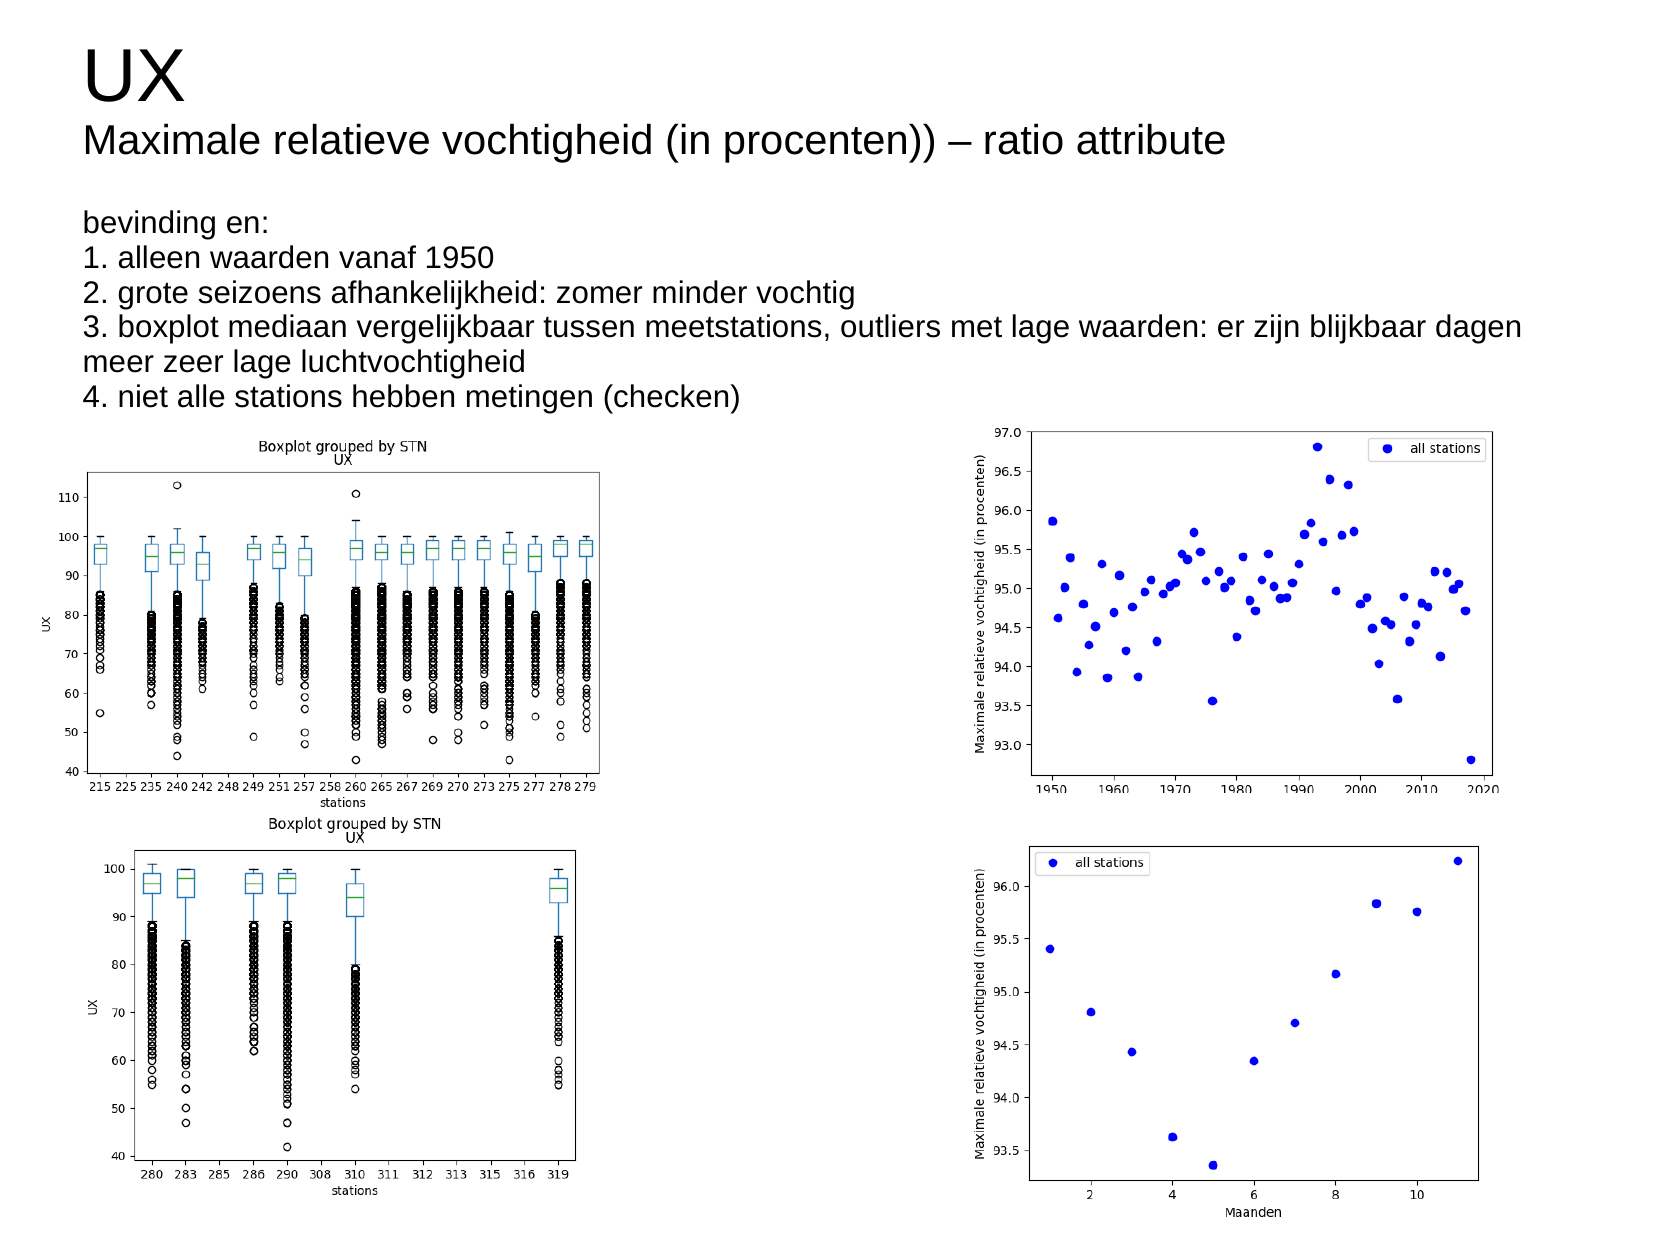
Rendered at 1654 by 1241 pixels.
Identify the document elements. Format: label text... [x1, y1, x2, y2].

title UX Maximale relatieve vochtigheid (in procenten)) – ratio attribute bevinding en: 1. alleen waarden vanaf 1950 2. grote seizoens afhankelijkheid: zomer minder vochtig 3. boxplot mediaan vergelijkbaar tussen meetstations, outliers met lage waarden: er zijn blijkbaar dagen meer zeer lage luchtvochtigheid 4. niet alle stations hebben metingen (checken) [82, 33, 1571, 414]
picture [956, 377, 1551, 1228]
picture [23, 431, 662, 1222]
